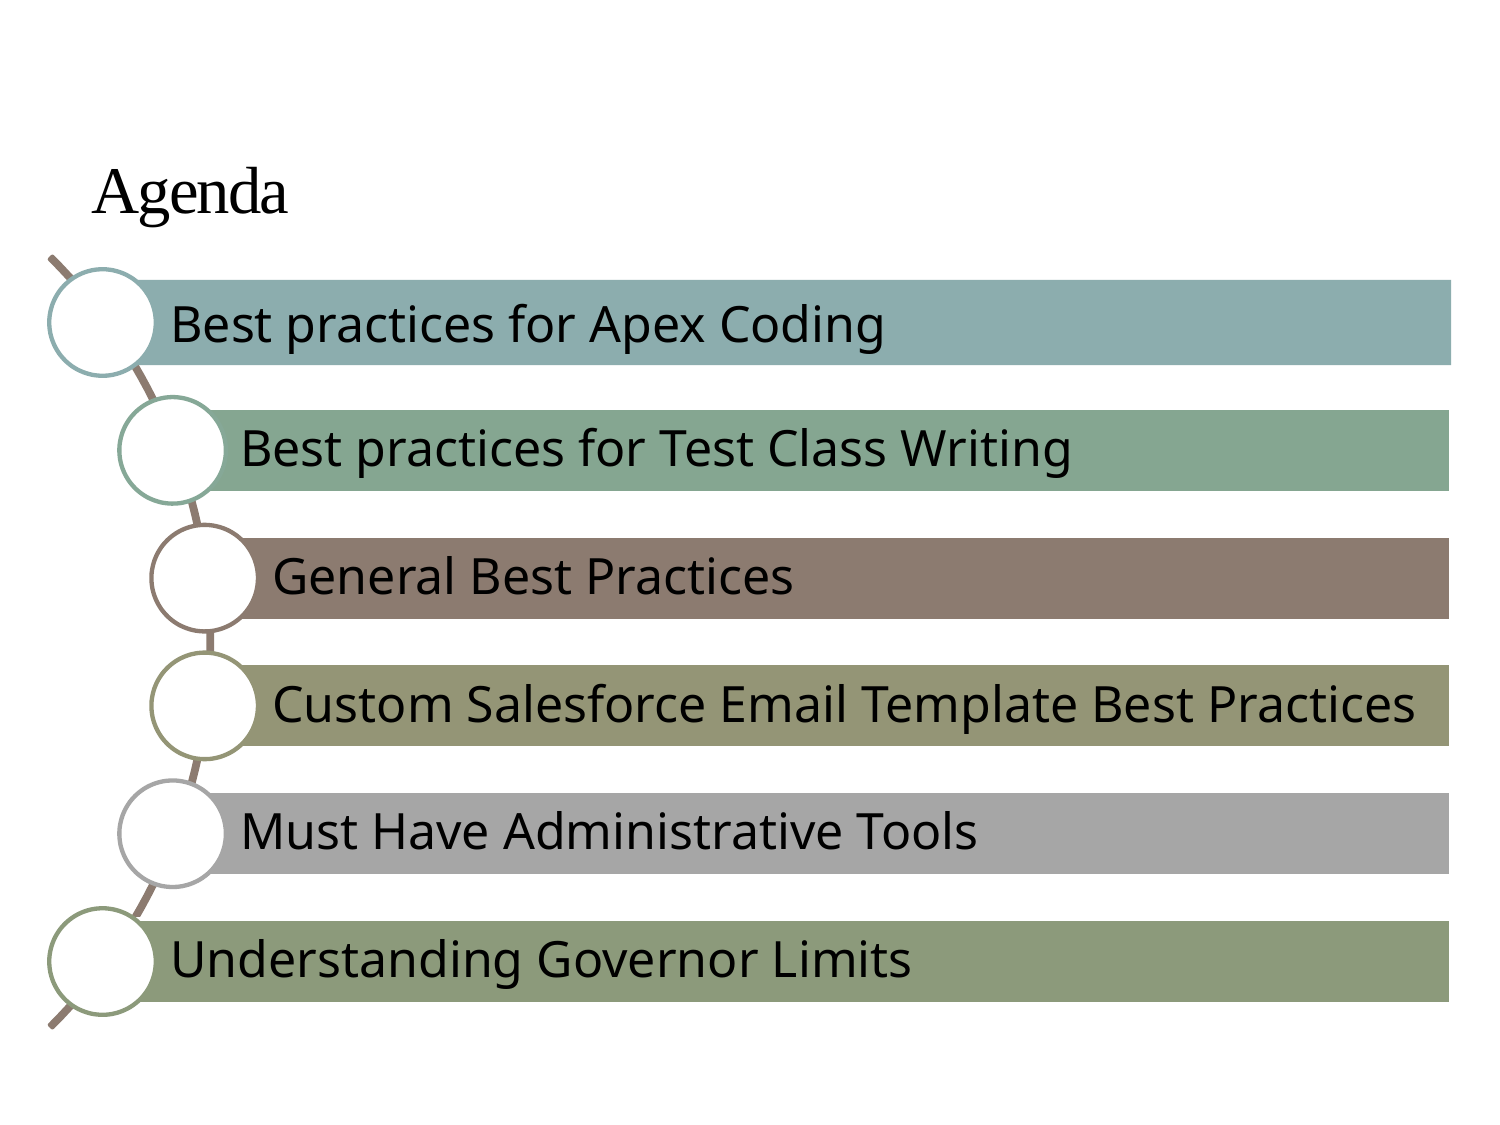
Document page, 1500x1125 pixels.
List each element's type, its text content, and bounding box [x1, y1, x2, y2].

text_box Best practices for Apex Coding [135, 279, 1452, 366]
text_box General Best Practices [238, 535, 1452, 621]
text_box [49, 908, 156, 1015]
text_box Best practices for Test Class Writing [205, 407, 1452, 493]
text_box Must Have Administrative Tools [205, 791, 1452, 877]
text_box [151, 524, 258, 632]
text_box Understanding Governor Limits [135, 918, 1452, 1005]
text_box [119, 780, 226, 888]
title Agenda [76, 137, 1427, 238]
text_box [151, 652, 258, 760]
text_box [49, 269, 156, 376]
text_box Custom Salesforce Email Template Best Practices [238, 663, 1452, 749]
text_box [119, 397, 226, 504]
